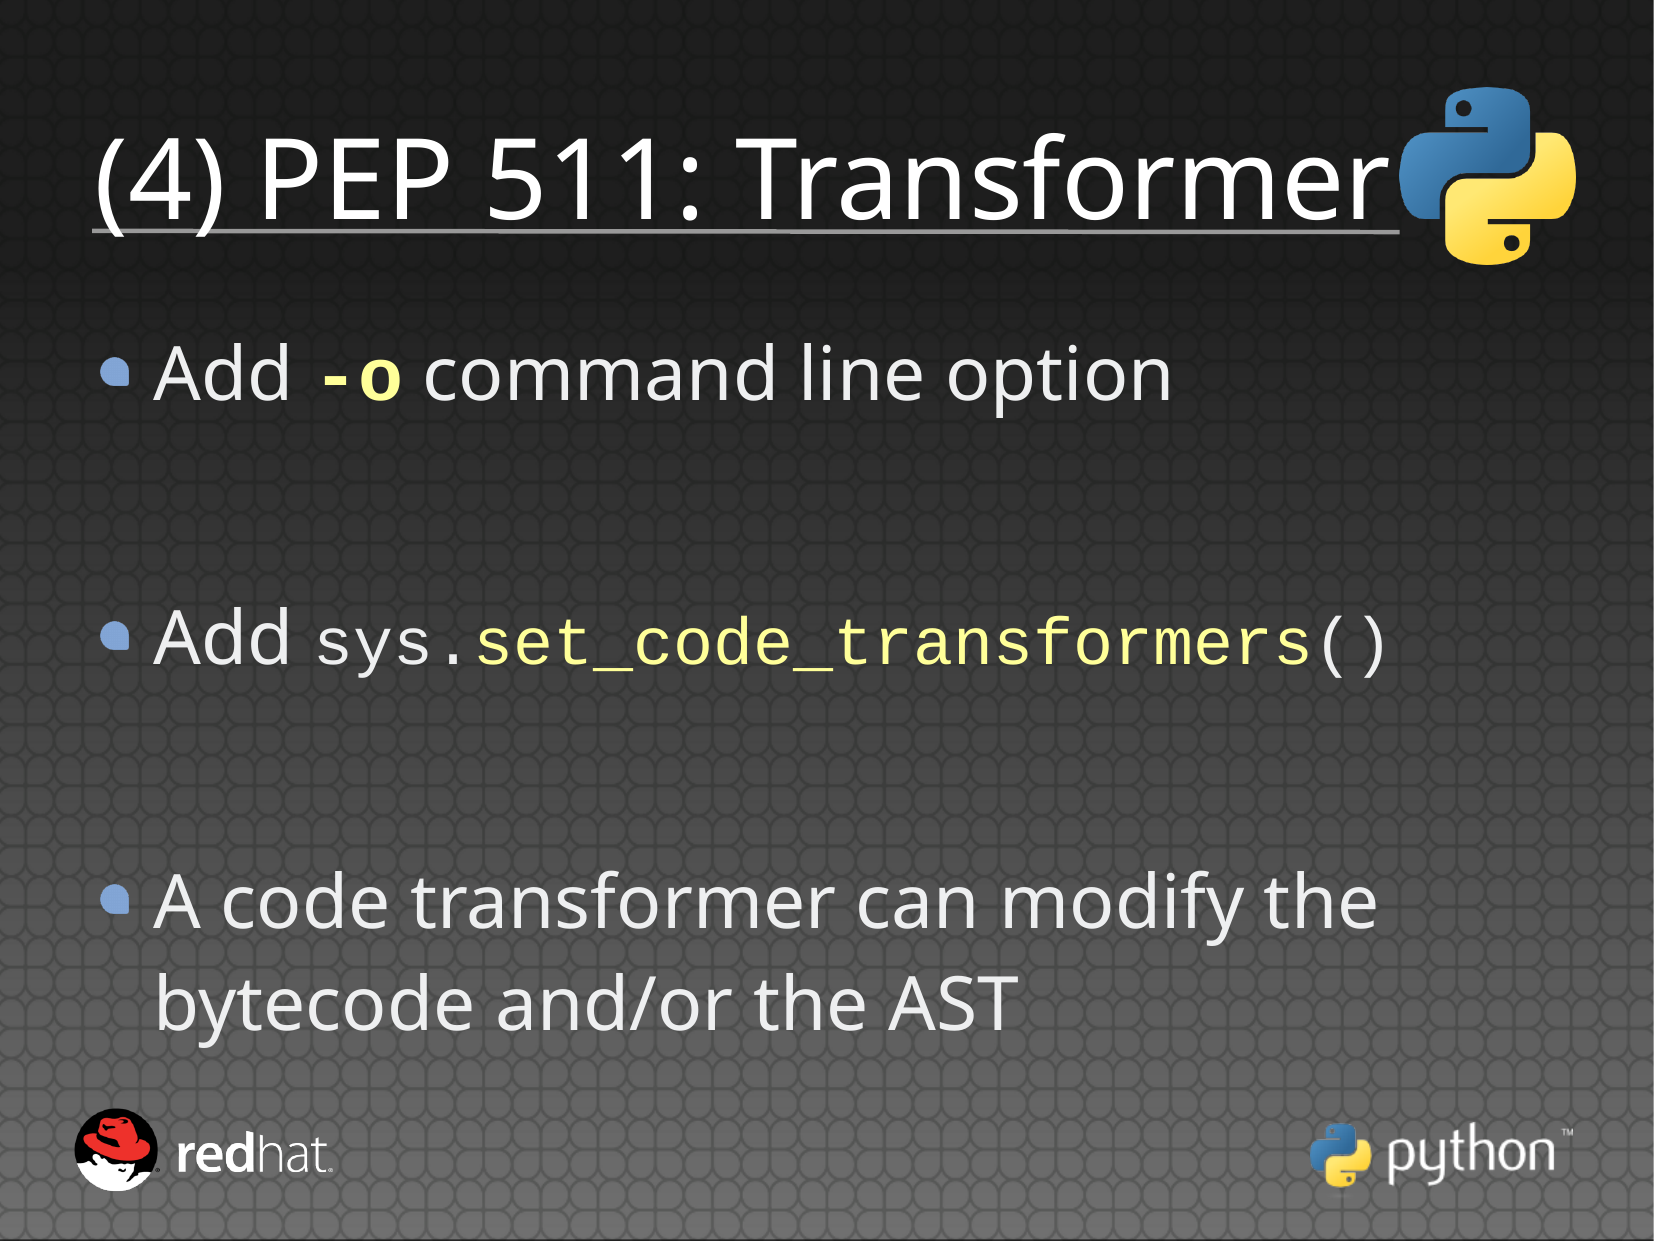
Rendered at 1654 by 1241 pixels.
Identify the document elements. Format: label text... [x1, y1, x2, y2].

list Add -o command line option Add sys.set_code_transformers() A code transformer can modify the bytecode and/or the AST [82, 320, 1571, 1060]
picture [0, 0, 1654, 1241]
title (4) PEP 511: Transformer [94, 100, 1426, 251]
